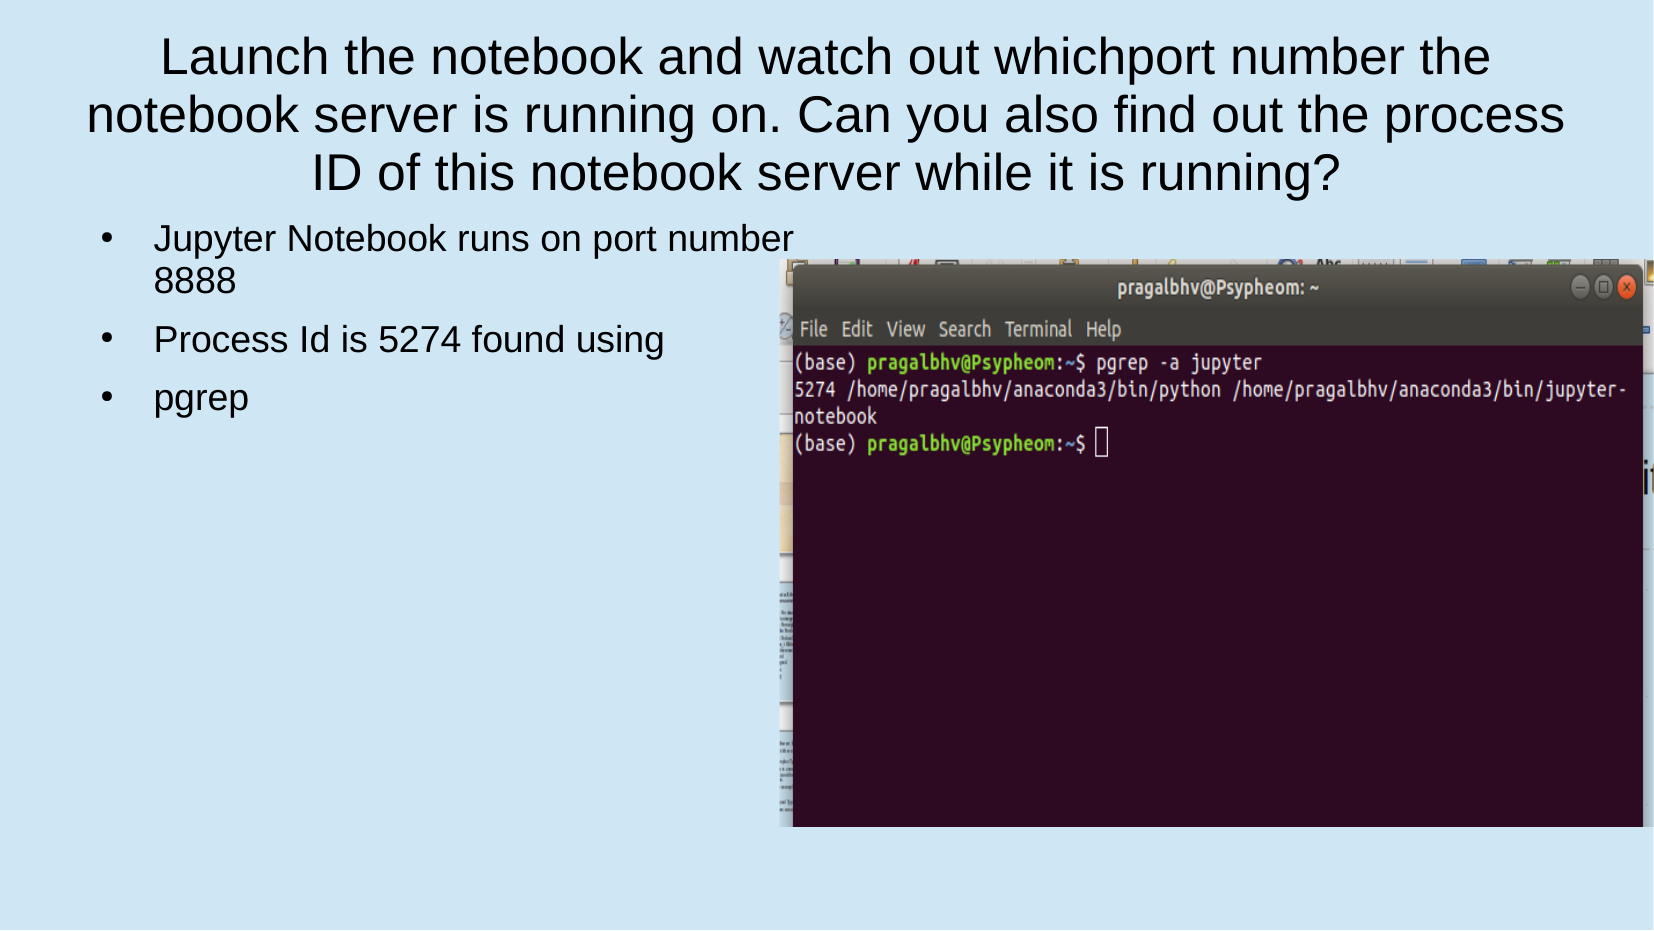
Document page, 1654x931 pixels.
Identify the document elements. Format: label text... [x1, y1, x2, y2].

title Launch the notebook and watch out whichport number the notebook server is running on. Can you also find out the process ID of this notebook server while it is running? [82, 28, 1571, 202]
picture [779, 259, 1654, 827]
list Jupyter Notebook runs on port number 8888 Process Id is 5274 found using pgrep [82, 217, 809, 758]
